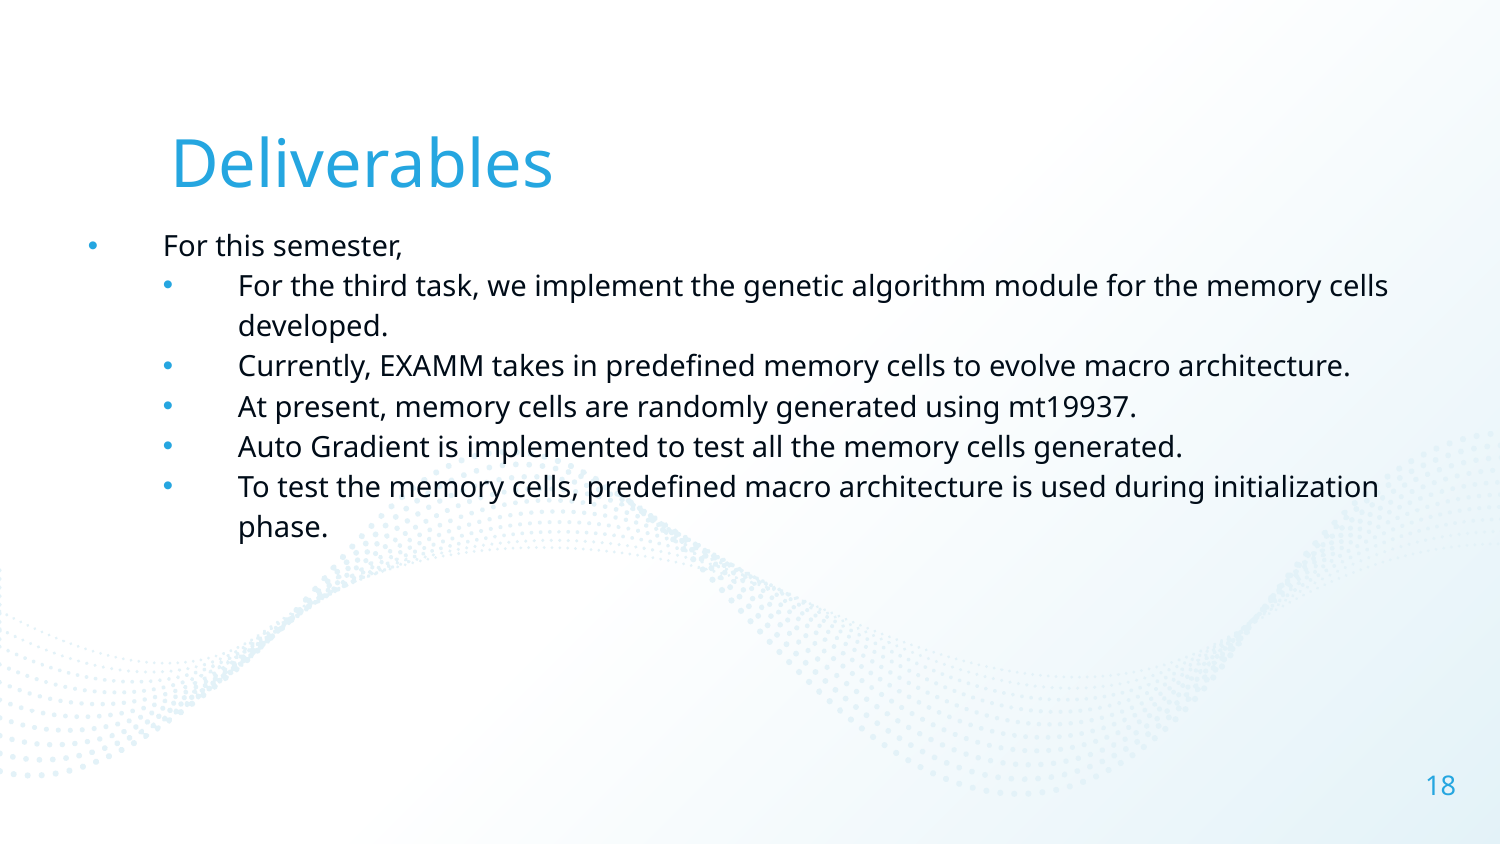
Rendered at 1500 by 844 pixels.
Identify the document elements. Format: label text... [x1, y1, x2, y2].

list For this semester, For the third task, we implement the genetic algorithm module for the memory cells developed. Currently, EXAMM takes in predefined memory cells to evolve macro architecture. At present, memory cells are randomly generated using mt19937. Auto Gradient is implemented to test all the memory cells generated. To test the memory cells, predefined macro architecture is used during initialization phase. [87, 222, 1414, 740]
title Deliverables [170, 137, 1330, 203]
slide_number <number> [1366, 754, 1457, 819]
